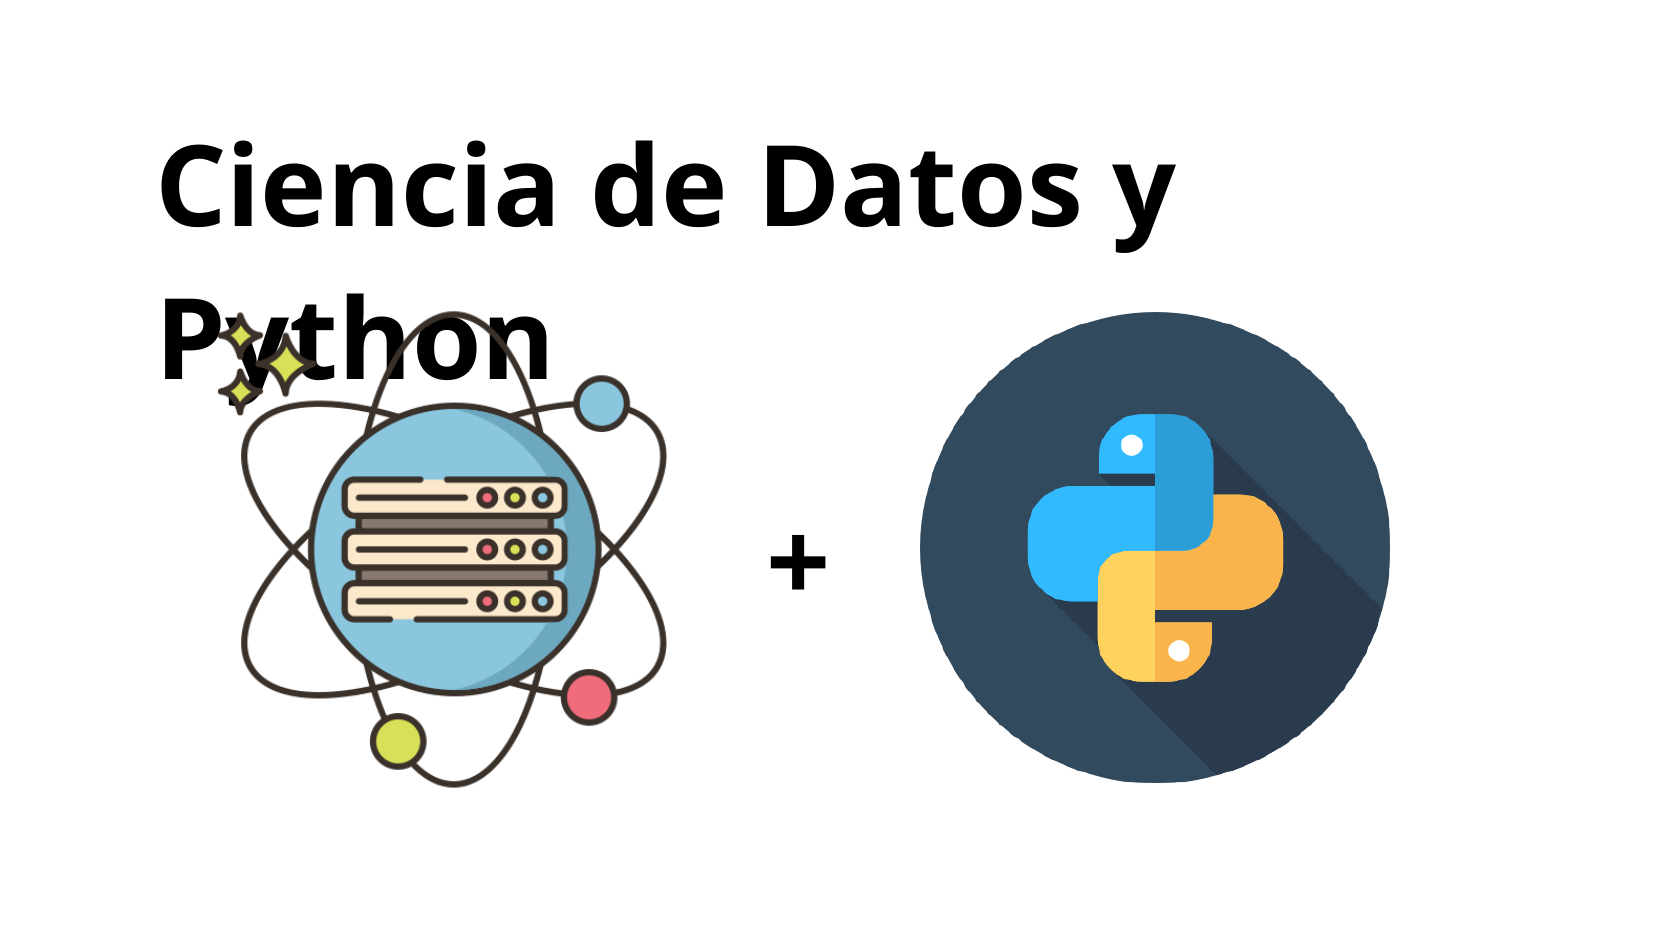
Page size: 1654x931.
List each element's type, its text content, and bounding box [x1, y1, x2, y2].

picture [920, 312, 1390, 783]
text_box + [751, 475, 853, 603]
text_box Ciencia de Datos y Python [140, 98, 1514, 229]
picture [174, 281, 711, 818]
